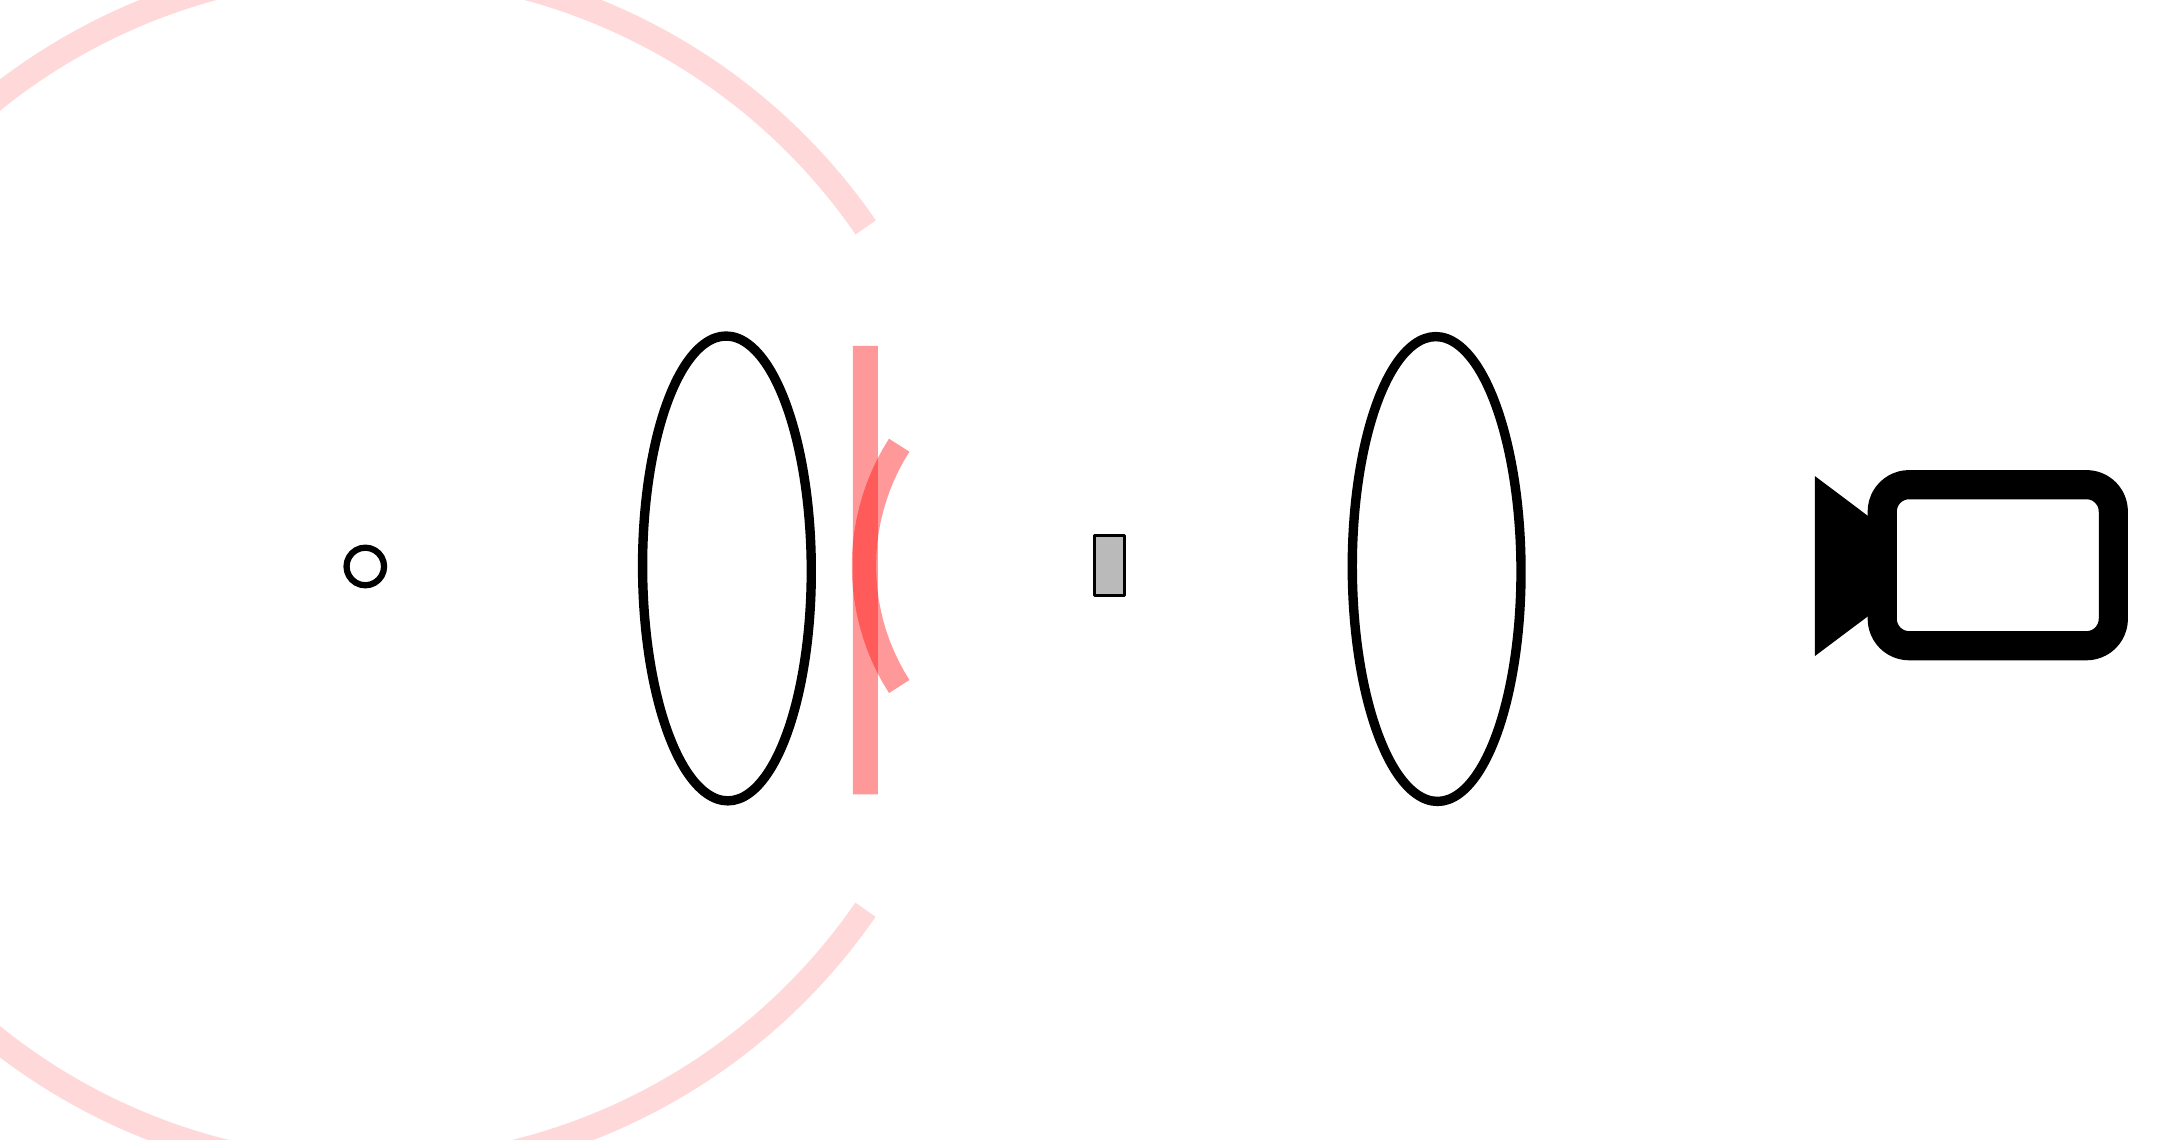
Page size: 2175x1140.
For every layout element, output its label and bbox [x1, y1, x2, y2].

text_box [0, 1026, 230, 1140]
text_box [1882, 484, 2114, 646]
text_box [511, 0, 1747, 1140]
text_box [1814, 476, 1875, 657]
text_box [0, 0, 217, 111]
